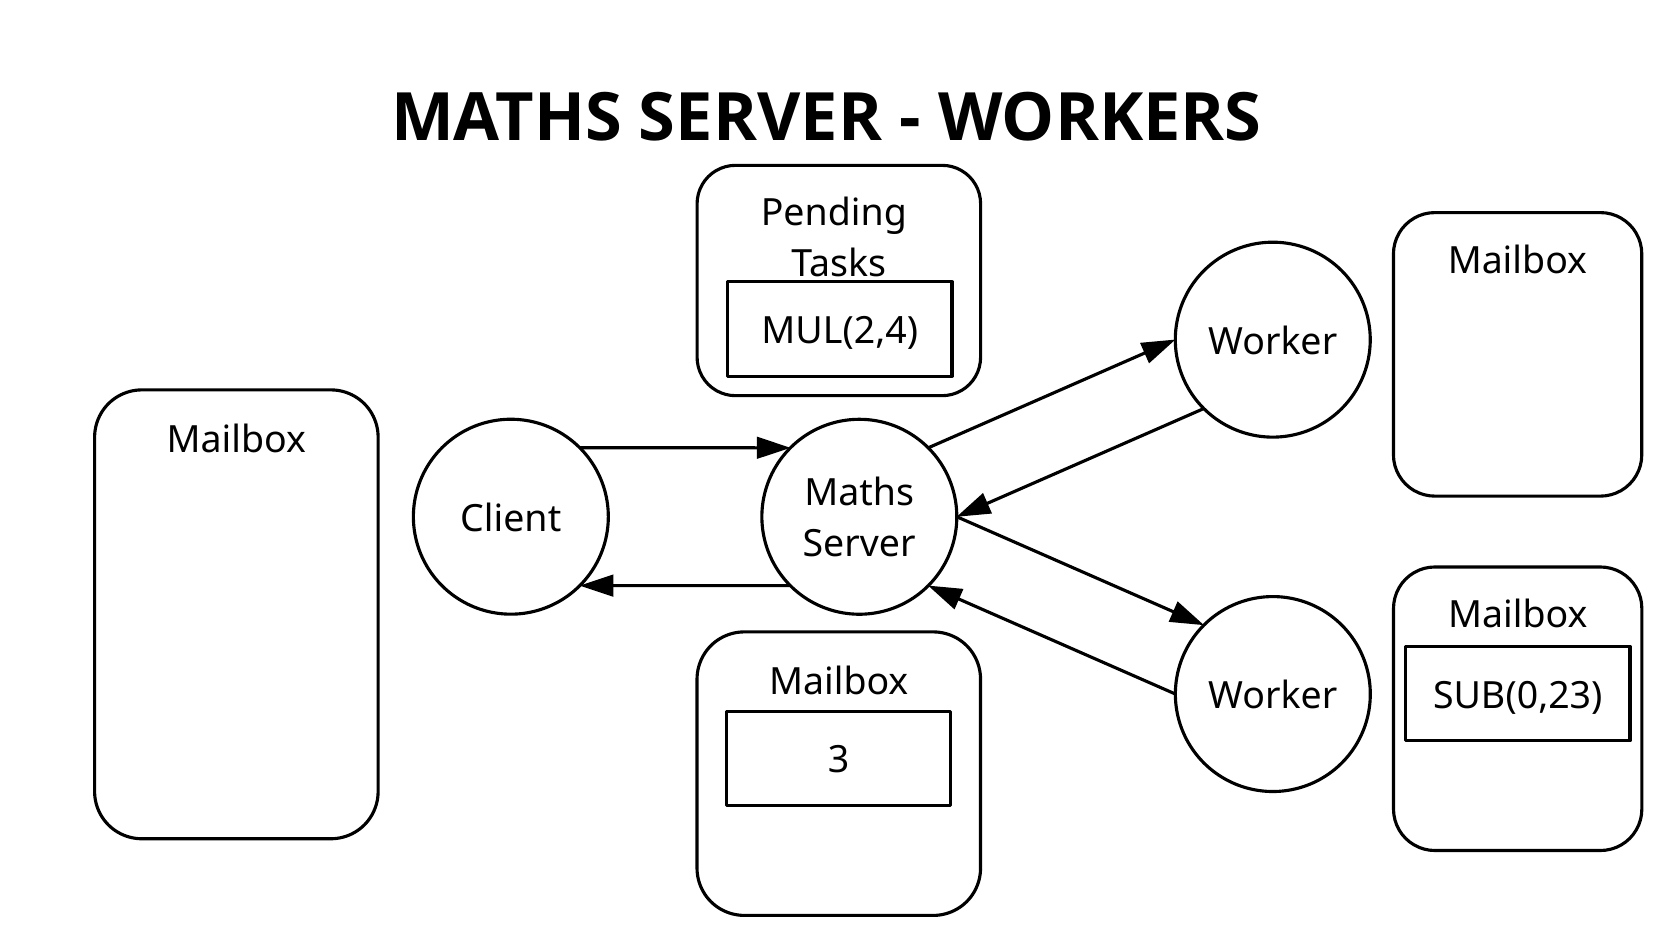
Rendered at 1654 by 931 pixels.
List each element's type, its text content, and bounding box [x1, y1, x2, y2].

text_box Mailbox [1393, 566, 1642, 851]
text_box Worker [1175, 596, 1371, 792]
text_box Mailbox [697, 631, 981, 916]
text_box Maths Server [761, 419, 957, 615]
text_box 3 [726, 711, 951, 806]
text_box Mailbox [94, 389, 379, 839]
text_box Pending Tasks [697, 165, 981, 396]
title MATHS SERVER - WORKERS [82, 36, 1571, 193]
text_box SUB(0,23) [1405, 646, 1630, 741]
text_box Worker [1175, 242, 1371, 438]
text_box MUL(2,4) [727, 281, 952, 377]
text_box Mailbox [1393, 212, 1642, 497]
text_box Client [413, 419, 609, 615]
